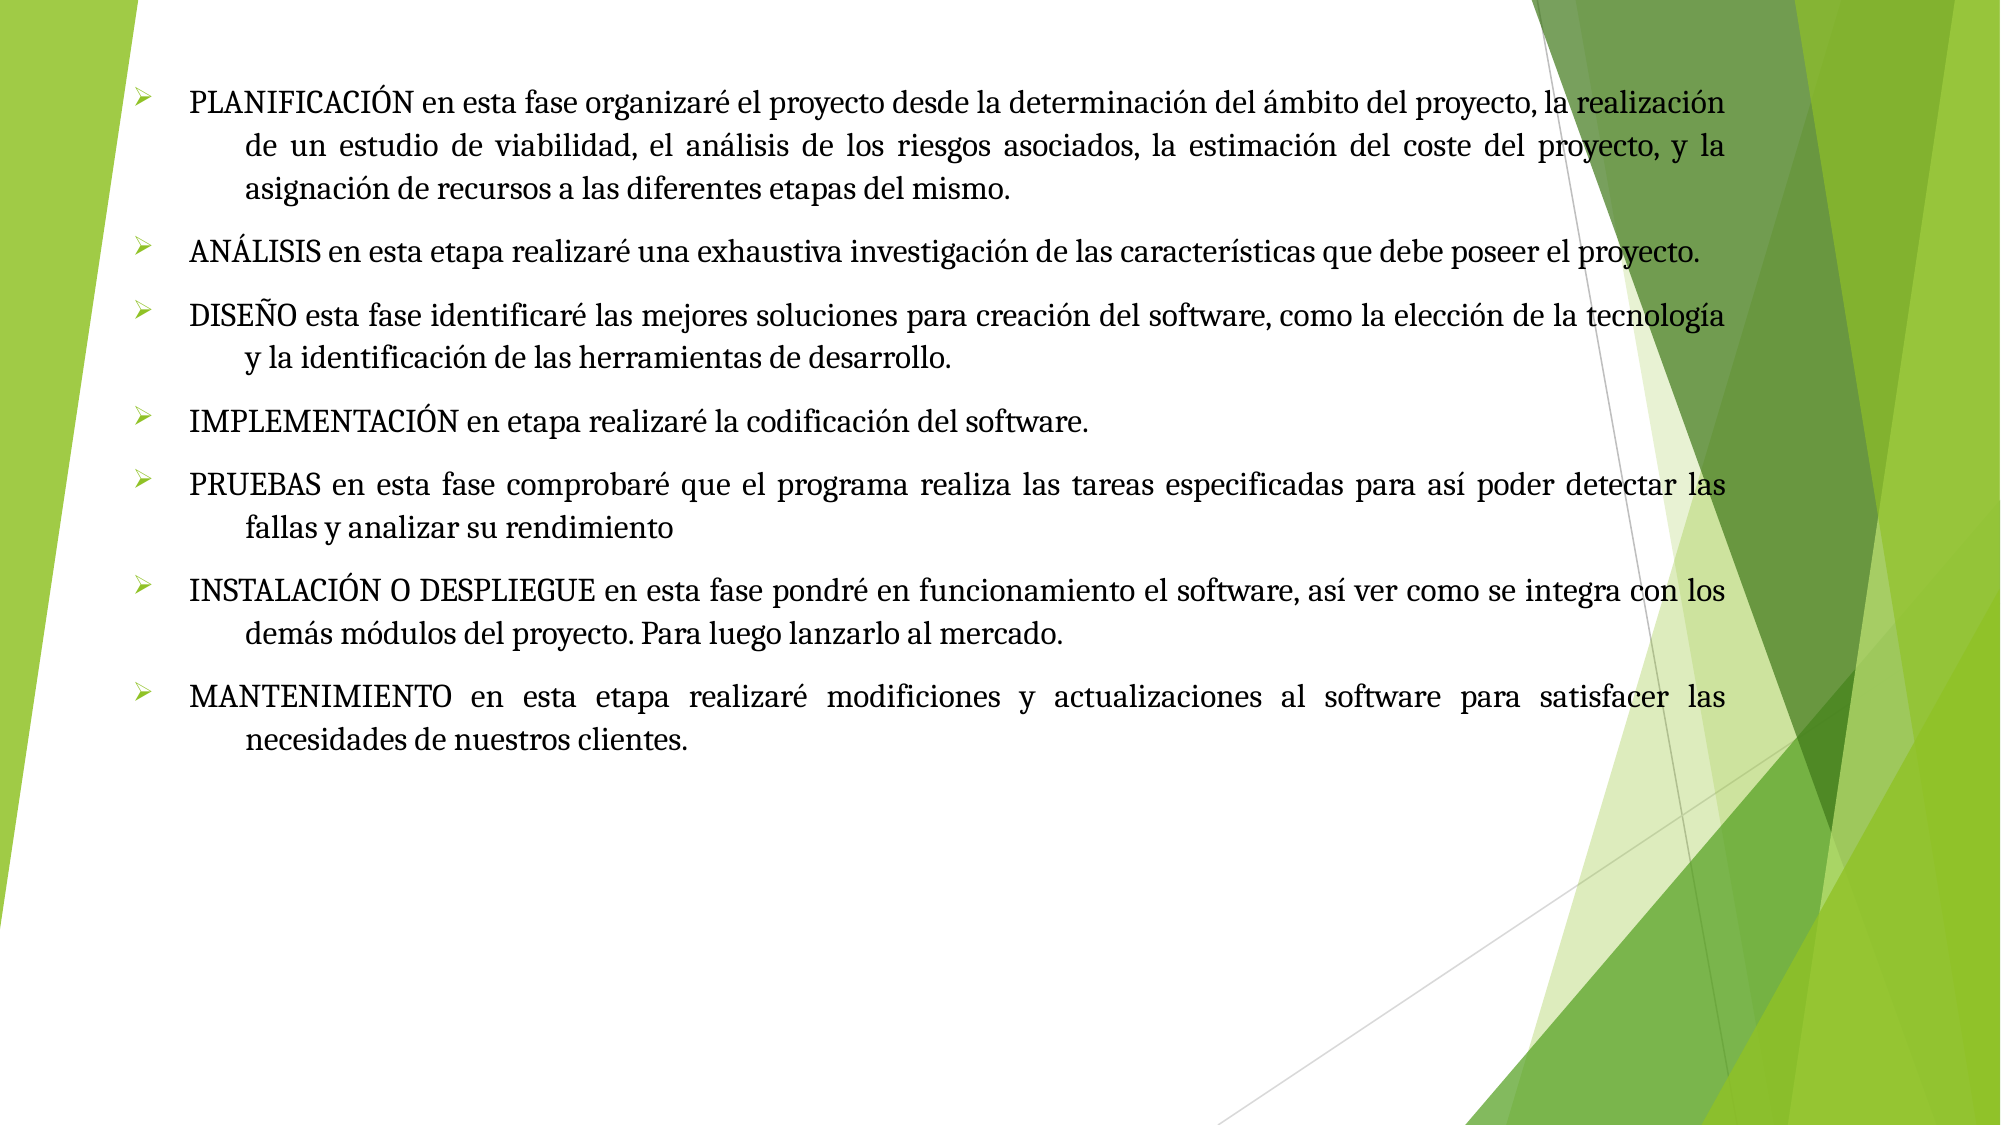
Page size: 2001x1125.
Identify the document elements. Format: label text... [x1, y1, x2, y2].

subtitle PLANIFICACIÓN en esta fase organizaré el proyecto desde la determinación del ámbito del proyecto, la realización de un estudio de viabilidad, el análisis de los riesgos asociados, la estimación del coste del proyecto, y la asignación de recursos a las diferentes etapas del mismo. ANÁLISIS en esta etapa realizaré una exhaustiva investigación de las características que debe poseer el proyecto. DISEÑO esta fase identificaré las mejores soluciones para creación del software, como la elección de la tecnología y la identificación de las herramientas de desarrollo. IMPLEMENTACIÓN en etapa realizaré la codificación del software. PRUEBAS en esta fase comprobaré que el programa realiza las tareas especificadas para así poder detectar las fallas y analizar su rendimiento INSTALACIÓN O DESPLIEGUE en esta fase pondré en funcionamiento el software, así ver como se integra con los demás módulos del proyecto. Para luego lanzarlo al mercado. MANTENIMIENTO en esta etapa realizaré modificiones y actualizaciones al software para satisfacer las necesidades de nuestros clientes. [117, 70, 1744, 994]
